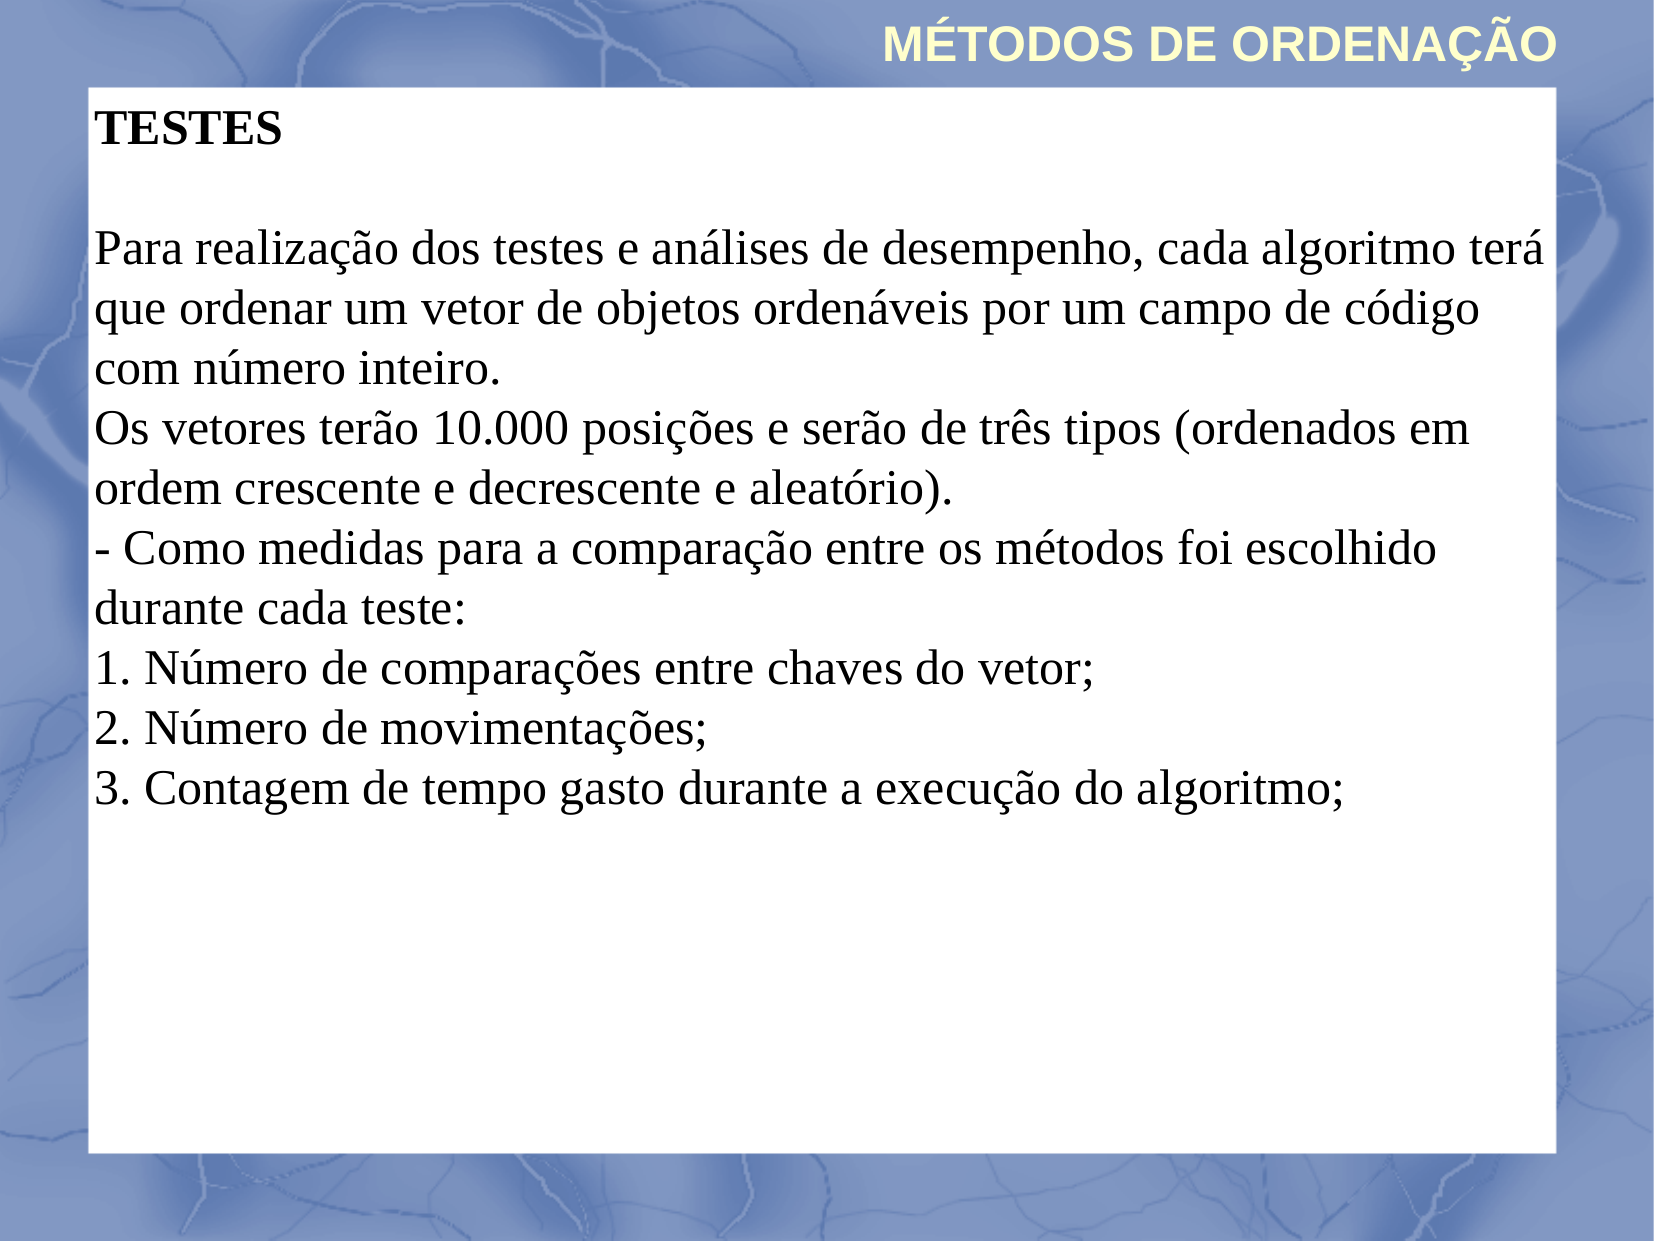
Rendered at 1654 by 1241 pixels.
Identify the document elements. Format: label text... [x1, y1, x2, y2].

text_box TESTES Para realização dos testes e análises de desempenho, cada algoritmo terá que ordenar um vetor de objetos ordenáveis por um campo de código com número inteiro. Os vetores terão 10.000 posições e serão de três tipos (ordenados em ordem crescente e decrescente e aleatório). - Como medidas para a comparação entre os métodos foi escolhido durante cada teste: 1. Número de comparações entre chaves do vetor; 2. Número de movimentações; 3. Contagem de tempo gasto durante a execução do algoritmo; [94, 94, 1548, 1146]
text_box MÉTODOS DE ORDENAÇÃO [141, 0, 1559, 83]
picture [0, 0, 1654, 1241]
